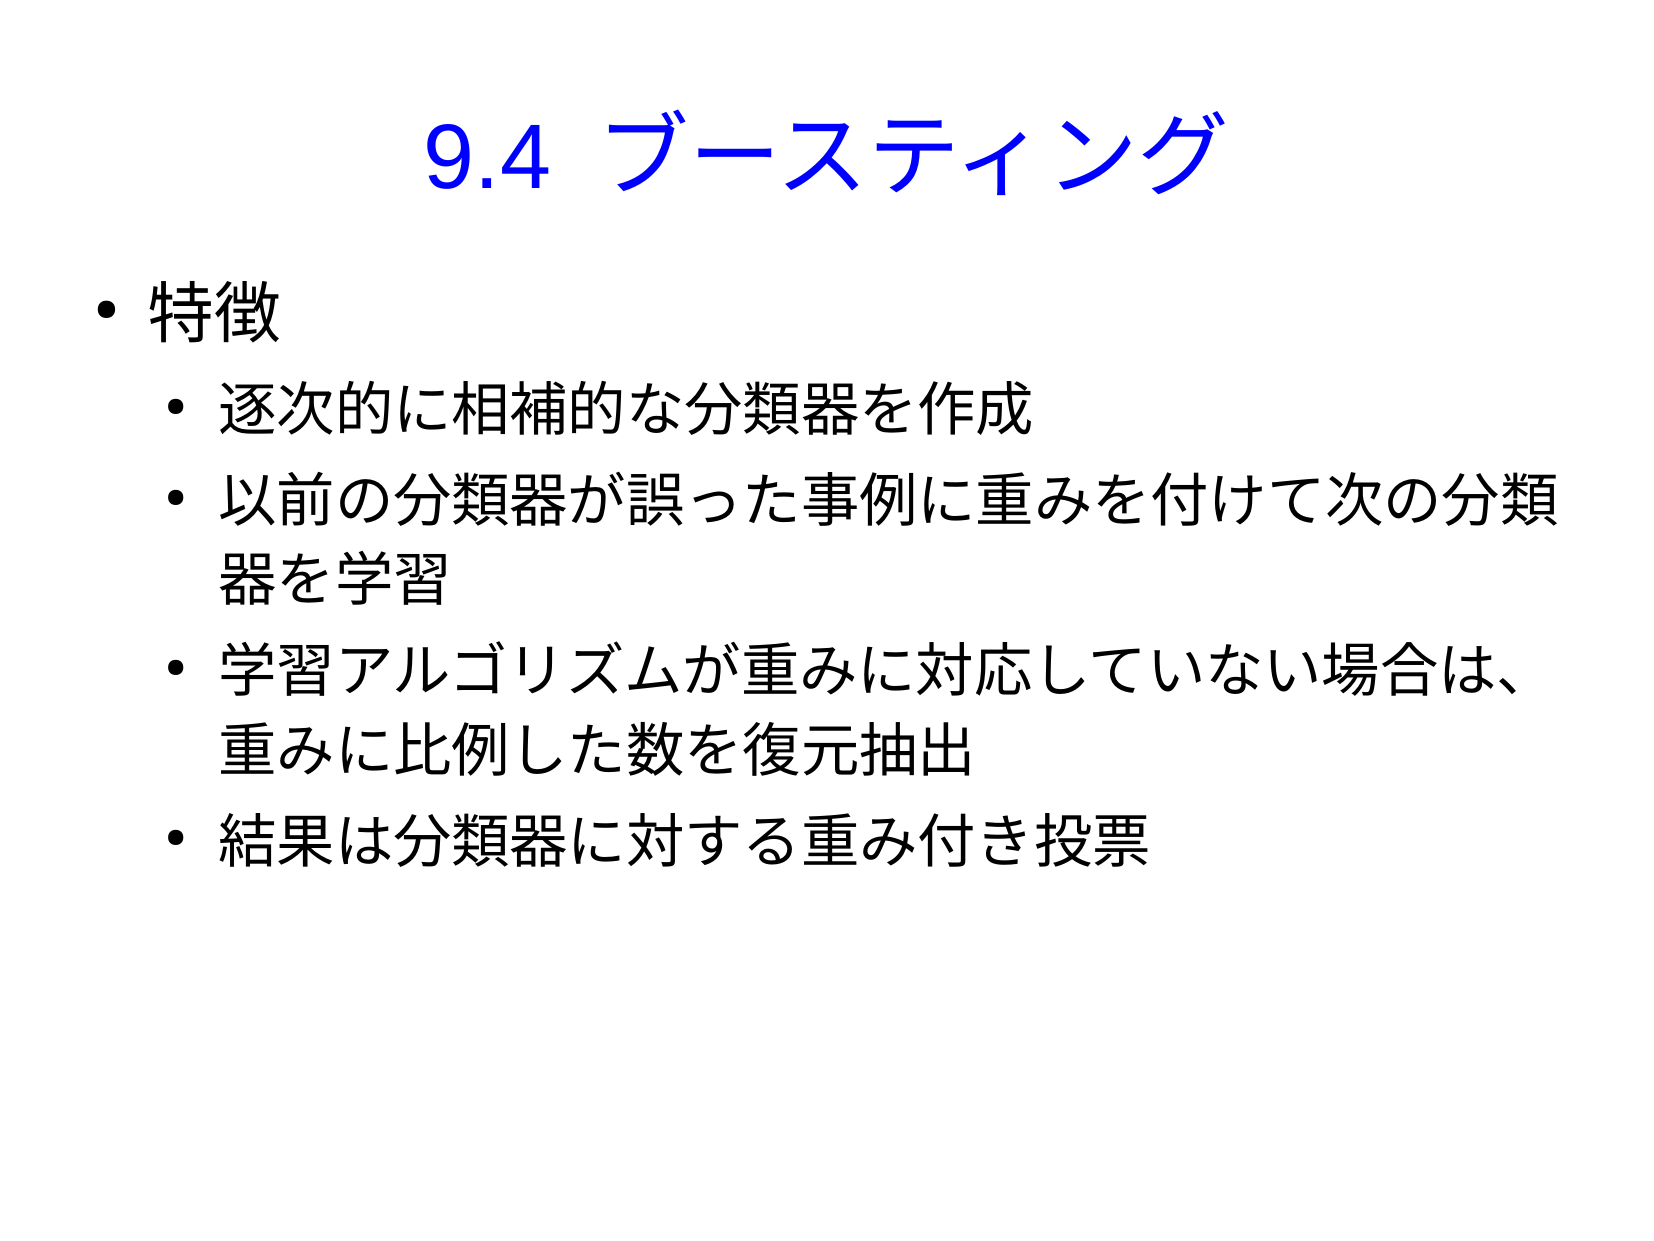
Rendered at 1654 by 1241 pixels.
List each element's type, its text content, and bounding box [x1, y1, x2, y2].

title 9.4 ブースティング [82, 49, 1571, 257]
list 特徴 逐次的に相補的な分類器を作成 以前の分類器が誤った事例に重みを付けて次の分類器を学習 学習アルゴリズムが重みに対応していない場合は、重みに比例した数を復元抽出 結果は分類器に対する重み付き投票 [76, 265, 1565, 986]
